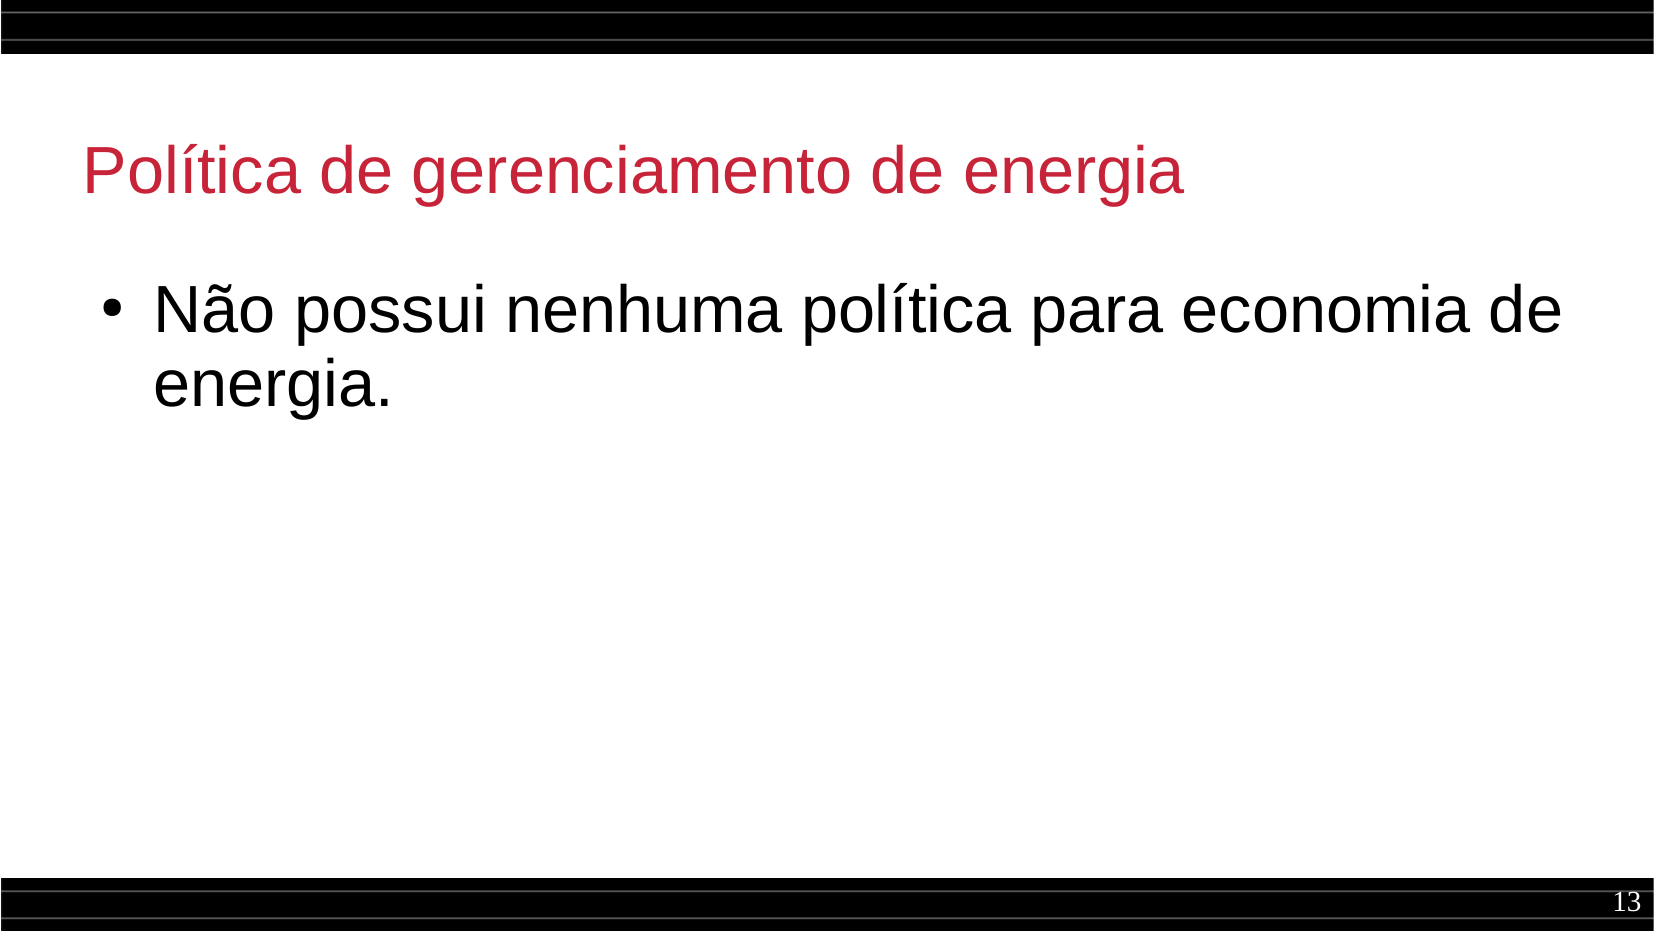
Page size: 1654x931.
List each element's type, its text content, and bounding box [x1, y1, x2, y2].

picture [1, 878, 1654, 931]
list Não possui nenhuma política para economia de energia. [82, 271, 1571, 758]
picture [1, 0, 1654, 54]
title Política de gerenciamento de energia [82, 92, 1571, 249]
